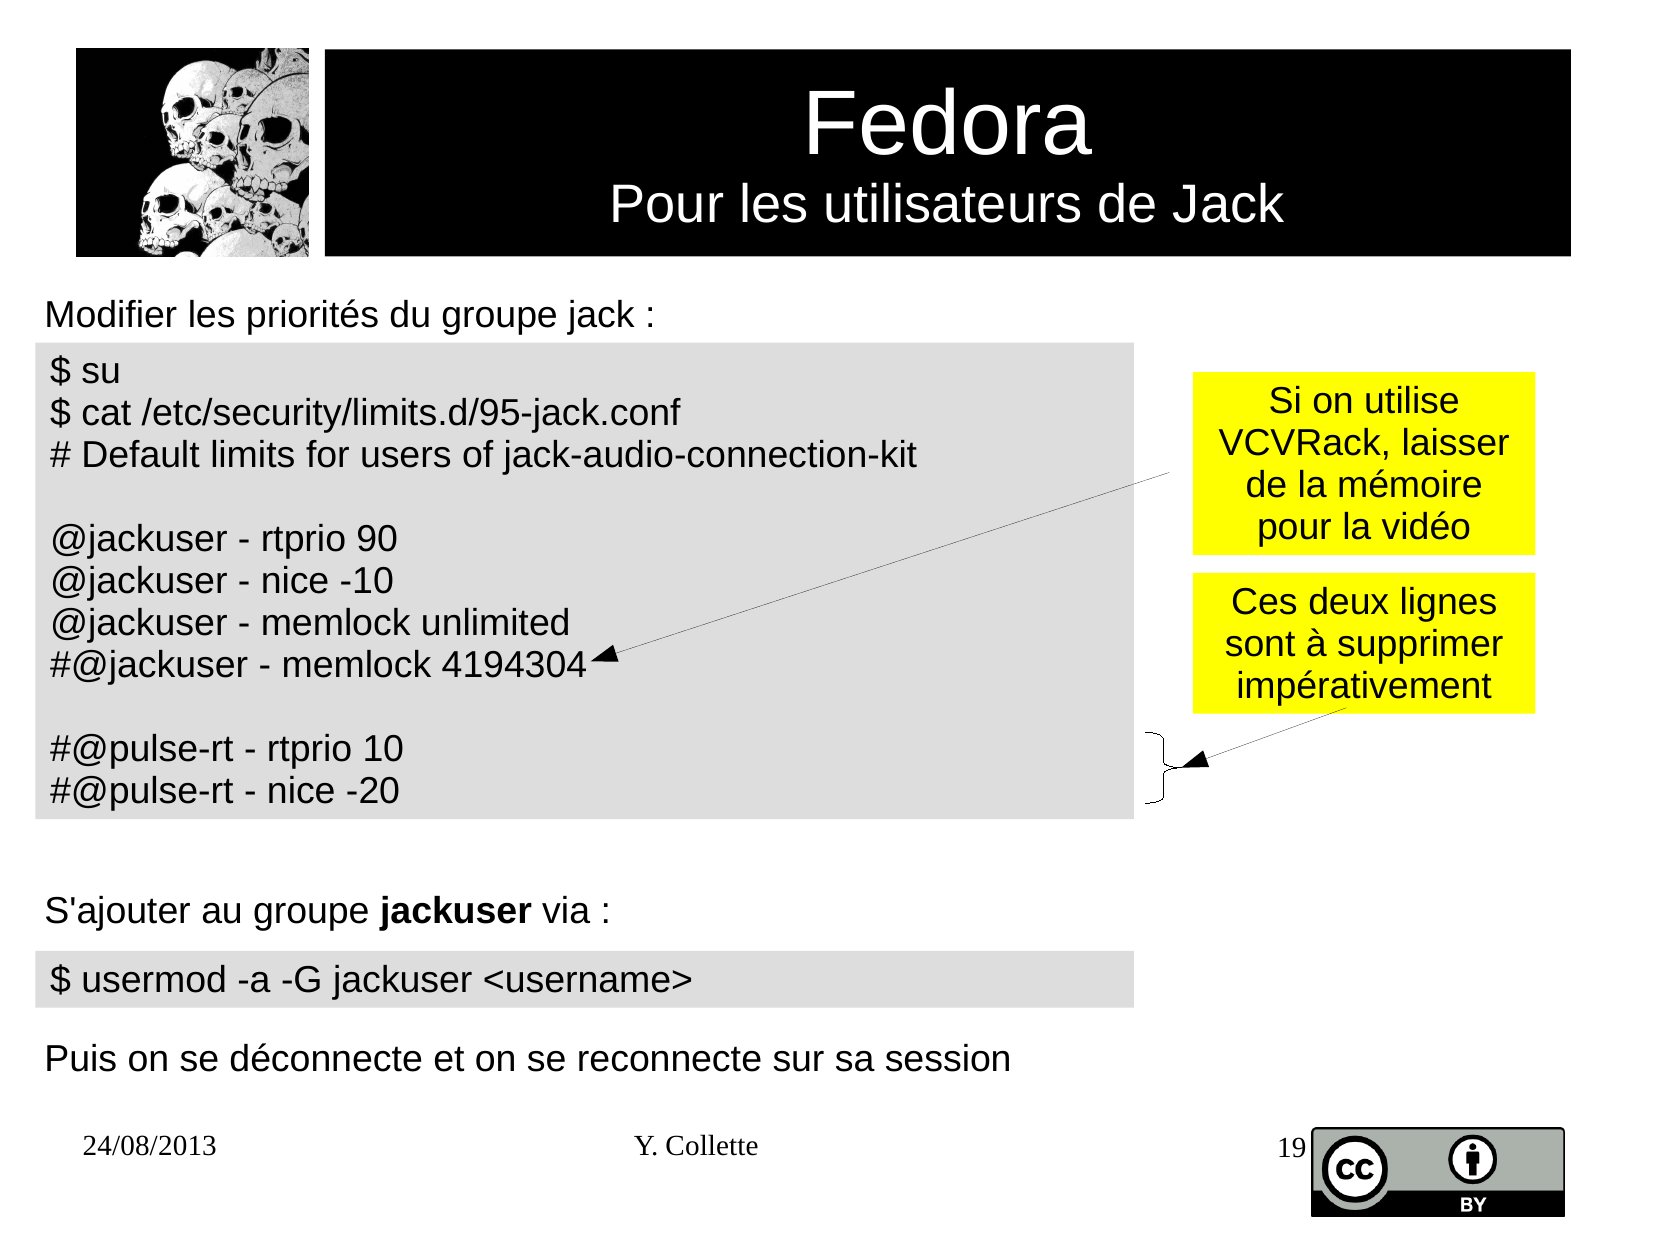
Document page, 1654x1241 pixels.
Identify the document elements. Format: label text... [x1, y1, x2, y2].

title Fedora Pour les utilisateurs de Jack [324, 49, 1571, 257]
text_box Ces deux lignes sont à supprimer impérativement [1192, 572, 1536, 714]
text_box Puis on se déconnecte et on se reconnecte sur sa session [29, 1029, 1052, 1087]
picture [1311, 1127, 1565, 1217]
text_box $ usermod -a -G jackuser <username> [35, 950, 1134, 1008]
text_box Si on utilise VCVRack, laisser de la mémoire pour la vidéo [1192, 372, 1536, 555]
picture [76, 48, 309, 257]
text_box Modifier les priorités du groupe jack : [29, 285, 928, 343]
text_box S'ajouter au groupe jackuser via : [29, 882, 928, 939]
text_box $ su $ cat /etc/security/limits.d/95-jack.conf # Default limits for users of jack-audio-connection-kit @jackuser - rtprio 90 @jackuser - nice -10 @jackuser - memlock unlimited #@jackuser - memlock 4194304 #@pulse-rt - rtprio 10 #@pulse-rt - nice -20 [35, 342, 1134, 820]
